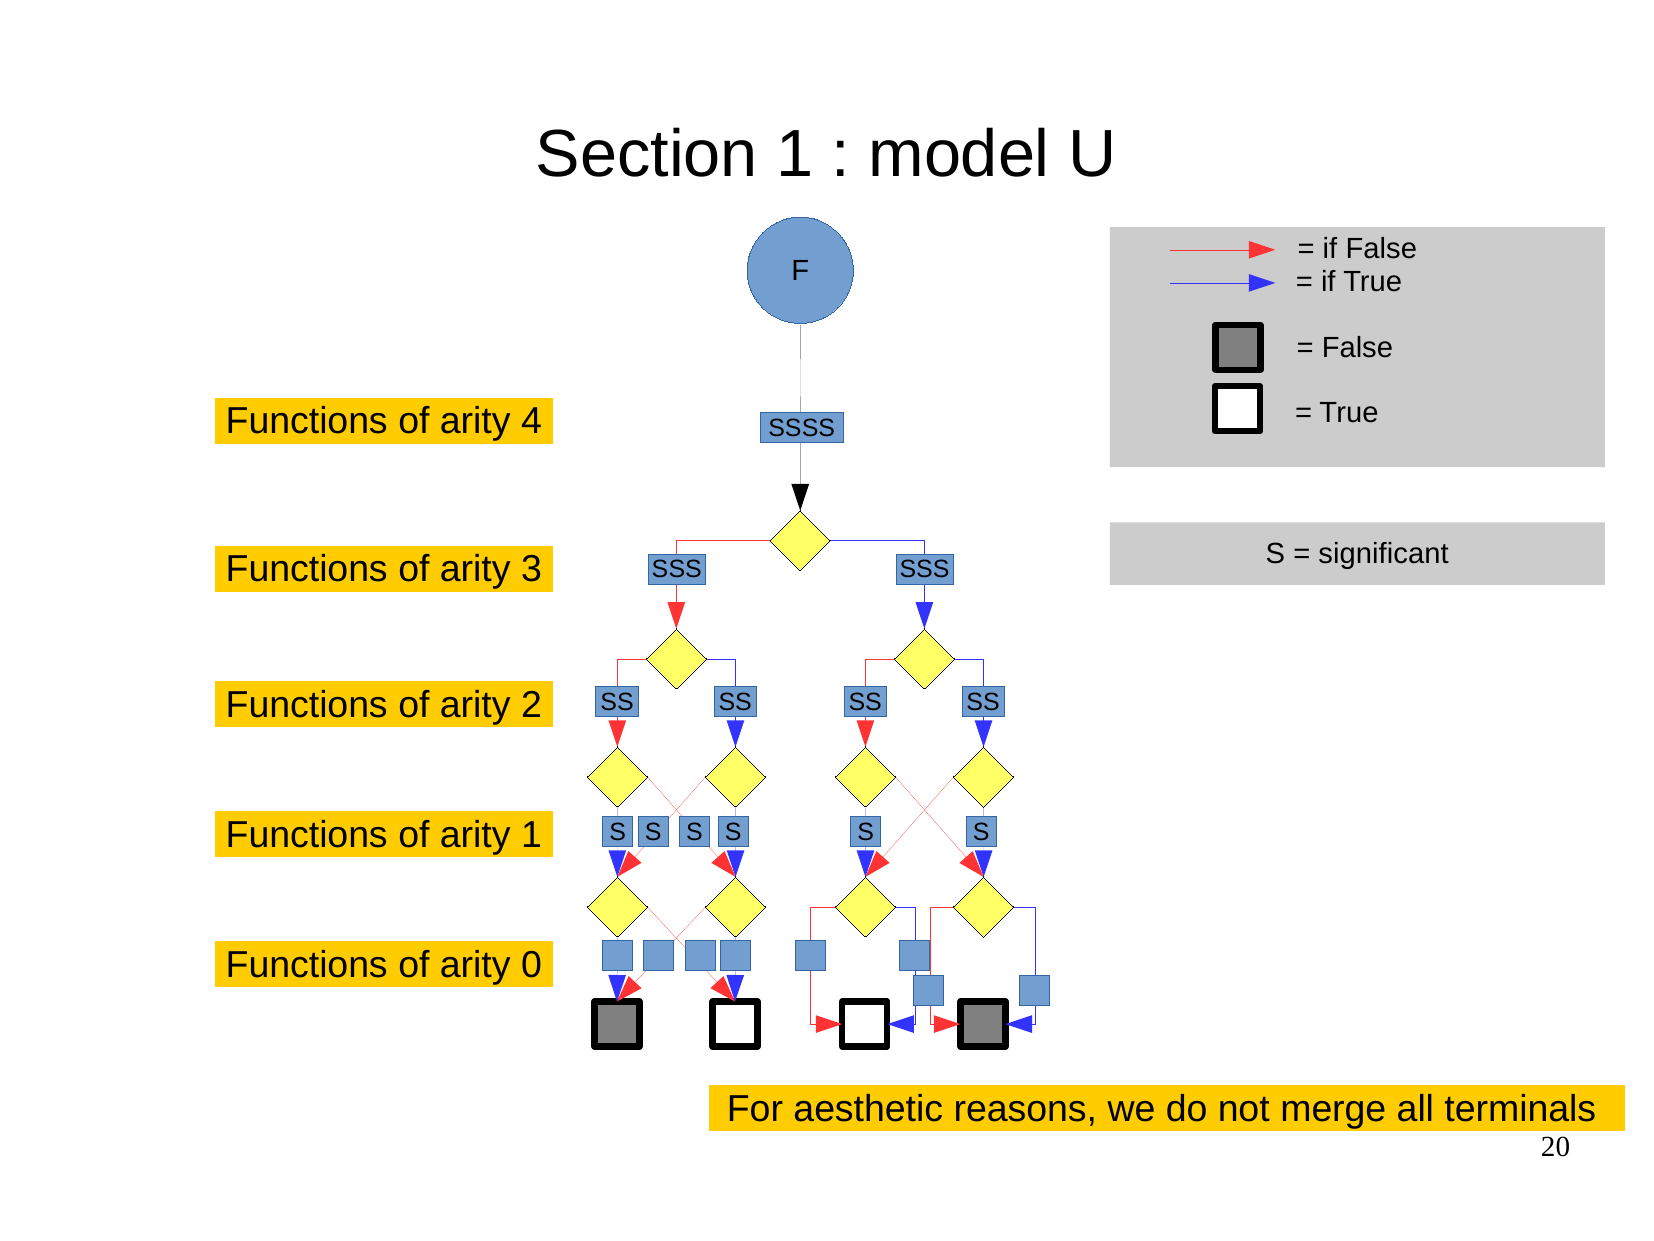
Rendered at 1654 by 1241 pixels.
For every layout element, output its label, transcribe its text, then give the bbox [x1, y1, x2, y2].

text_box S [679, 816, 710, 847]
text_box [1019, 975, 1050, 1006]
text_box Functions of arity 3 [215, 546, 553, 592]
text_box For aesthetic reasons, we do not merge all terminals [709, 1085, 1625, 1131]
text_box [587, 746, 648, 807]
text_box [899, 940, 930, 971]
text_box [835, 876, 896, 937]
text_box [705, 876, 766, 937]
text_box S [602, 816, 633, 847]
text_box [587, 876, 648, 937]
text_box S [638, 816, 669, 847]
text_box [913, 975, 944, 1006]
text_box SS [962, 686, 1005, 717]
text_box SSS [896, 554, 954, 585]
text_box [685, 940, 716, 971]
text_box SSSS [760, 412, 844, 443]
text_box [842, 1001, 888, 1047]
text_box S [718, 816, 749, 847]
text_box [953, 876, 1014, 938]
text_box S [850, 816, 881, 847]
text_box [960, 1001, 1006, 1047]
text_box [953, 746, 1014, 808]
text_box [602, 940, 633, 971]
text_box Functions of arity 2 [215, 681, 553, 727]
title Section 1 : model U [82, 49, 1571, 257]
text_box [1215, 386, 1261, 432]
text_box Functions of arity 4 [215, 398, 553, 444]
text_box [835, 746, 896, 807]
text_box [894, 628, 955, 689]
text_box [643, 940, 674, 971]
text_box [646, 628, 707, 689]
text_box SSS [648, 554, 706, 585]
text_box [705, 746, 766, 807]
text_box SS [714, 686, 757, 717]
text_box [720, 940, 751, 971]
text_box [1215, 324, 1261, 370]
text_box [594, 1001, 640, 1047]
text_box SS [844, 686, 887, 717]
text_box SS [595, 686, 639, 717]
text_box F [747, 257, 854, 324]
text_box Functions of arity 0 [215, 941, 553, 987]
text_box Functions of arity 1 [215, 811, 553, 857]
text_box = if False = if True = False = True [1109, 227, 1605, 468]
text_box [770, 510, 831, 571]
text_box [795, 940, 826, 971]
text_box S = significant [1109, 522, 1605, 585]
text_box [712, 1001, 758, 1047]
text_box S [966, 816, 997, 847]
